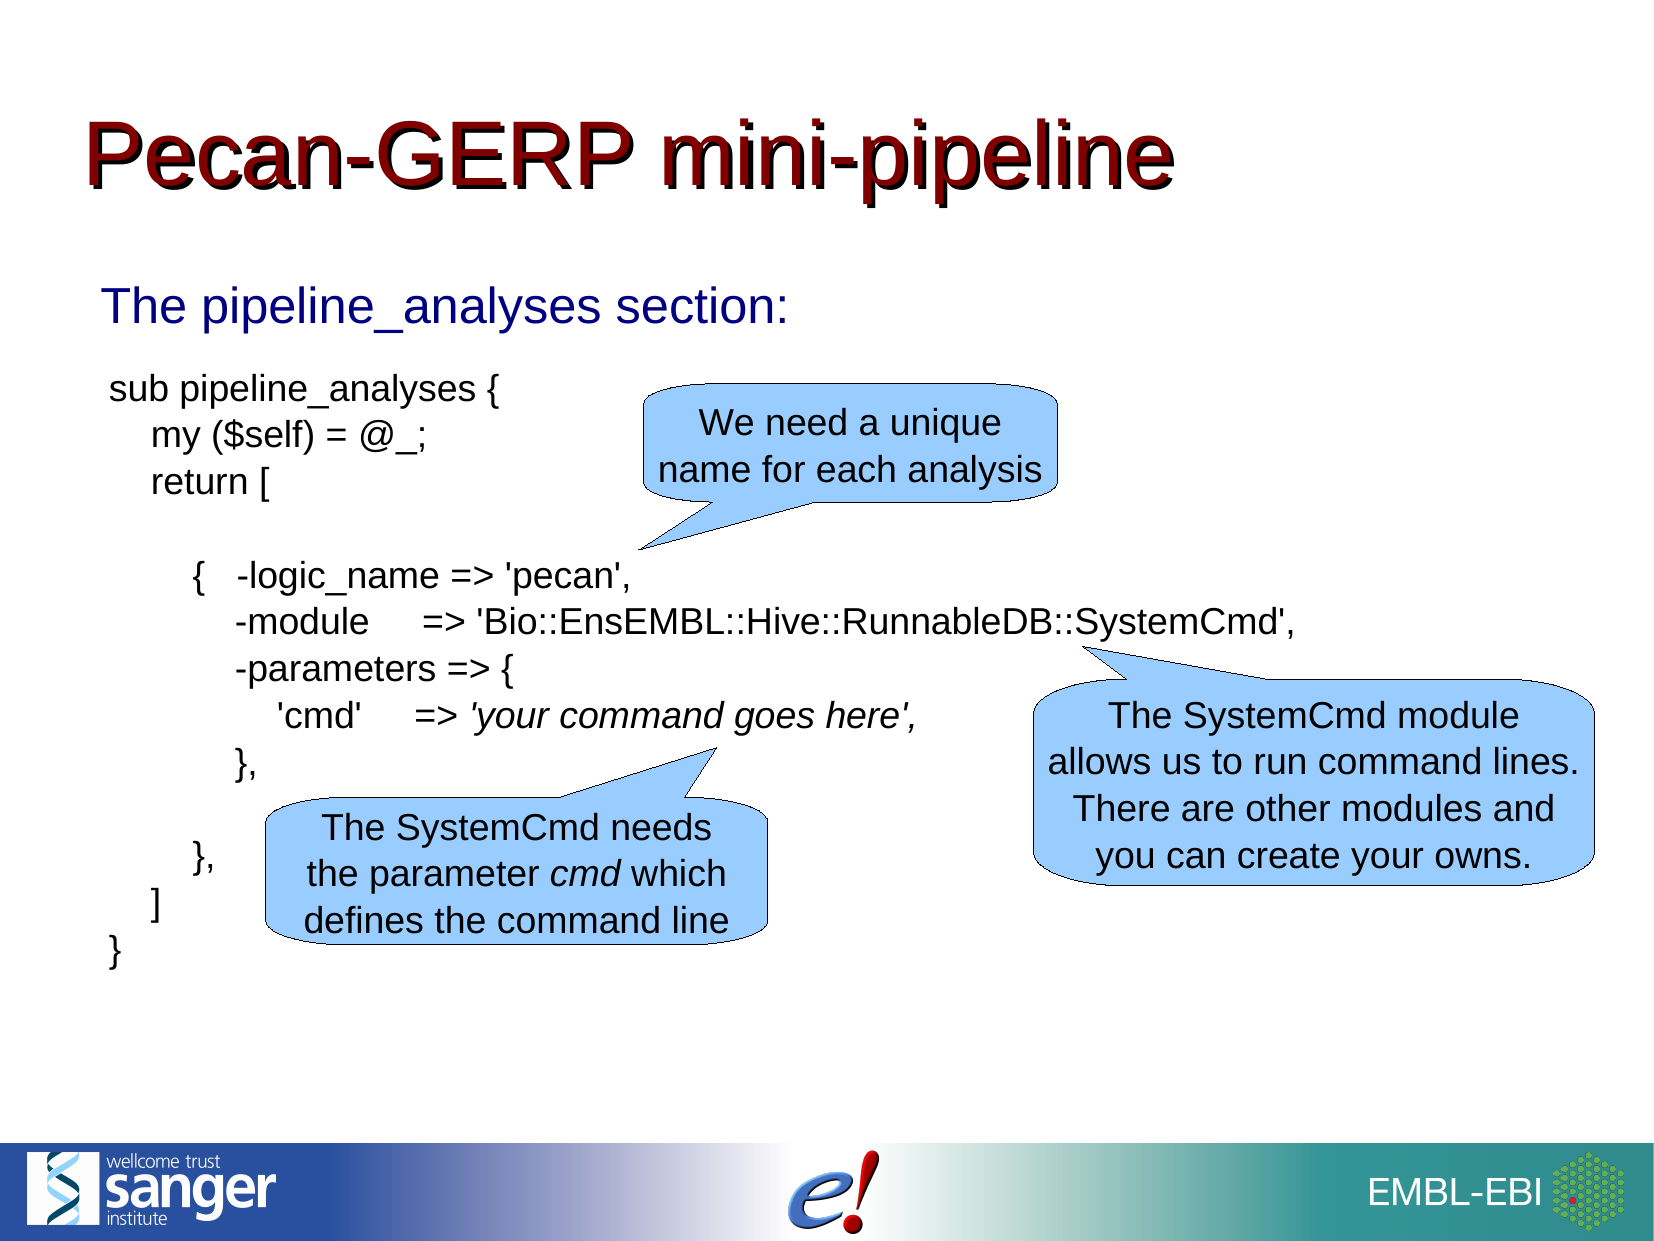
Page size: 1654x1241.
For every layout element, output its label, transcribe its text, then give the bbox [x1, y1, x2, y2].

text_box We need a unique name for each analysis [638, 383, 1058, 550]
list The pipeline_analyses section: [82, 277, 1576, 1081]
picture [0, 1143, 1654, 1241]
text_box The SystemCmd needs the parameter cmd which defines the command line [265, 747, 768, 945]
text_box The SystemCmd module allows us to run command lines. There are other modules and you can create your owns. [1033, 646, 1595, 886]
text_box sub pipeline_analyses { my ($self) = @_; return [ { -logic_name => 'pecan', -module => 'Bio::EnsEMBL::Hive::RunnableDB::SystemCmd', -parameters => { 'cmd' => 'your command goes here', }, }, ] } [94, 354, 1353, 1063]
title Pecan-GERP mini-pipeline [82, 49, 1571, 257]
